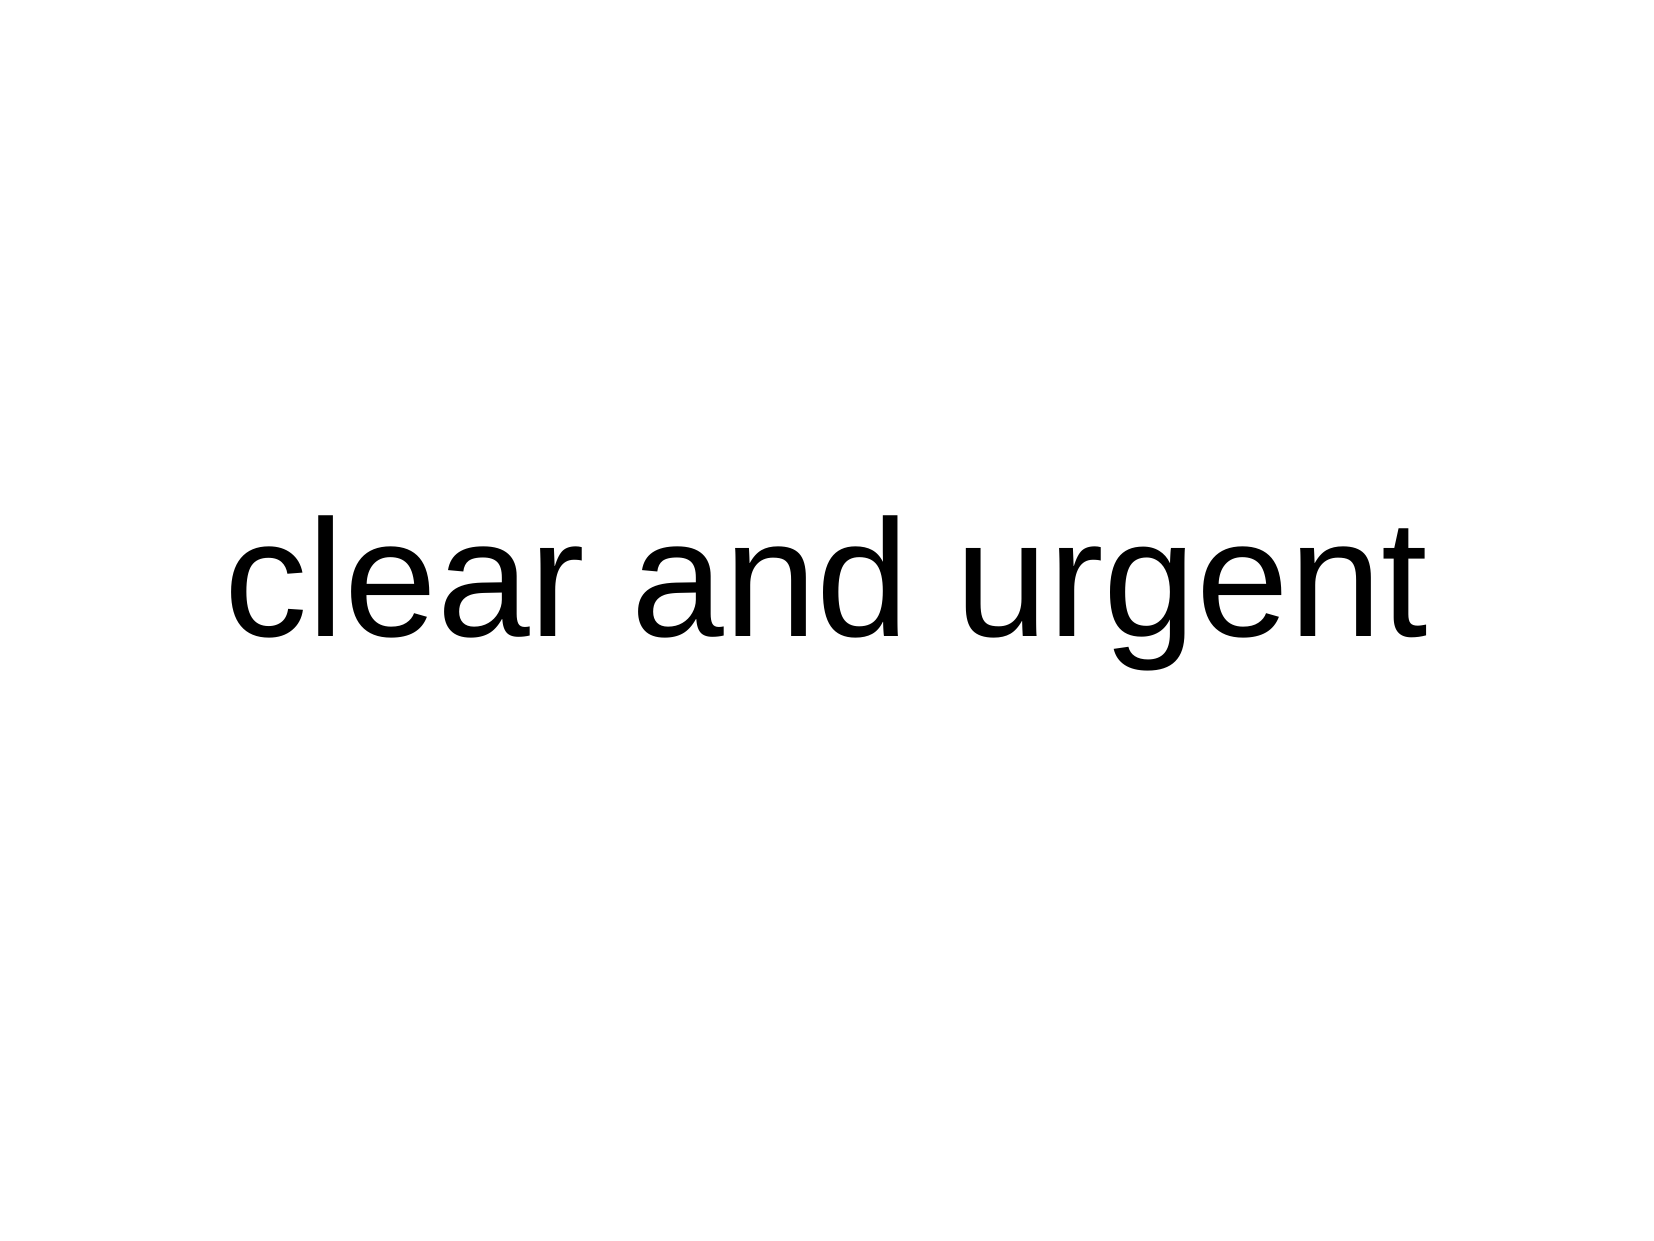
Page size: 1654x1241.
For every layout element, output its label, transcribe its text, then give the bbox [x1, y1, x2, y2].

subtitle clear and urgent [82, 56, 1571, 1102]
